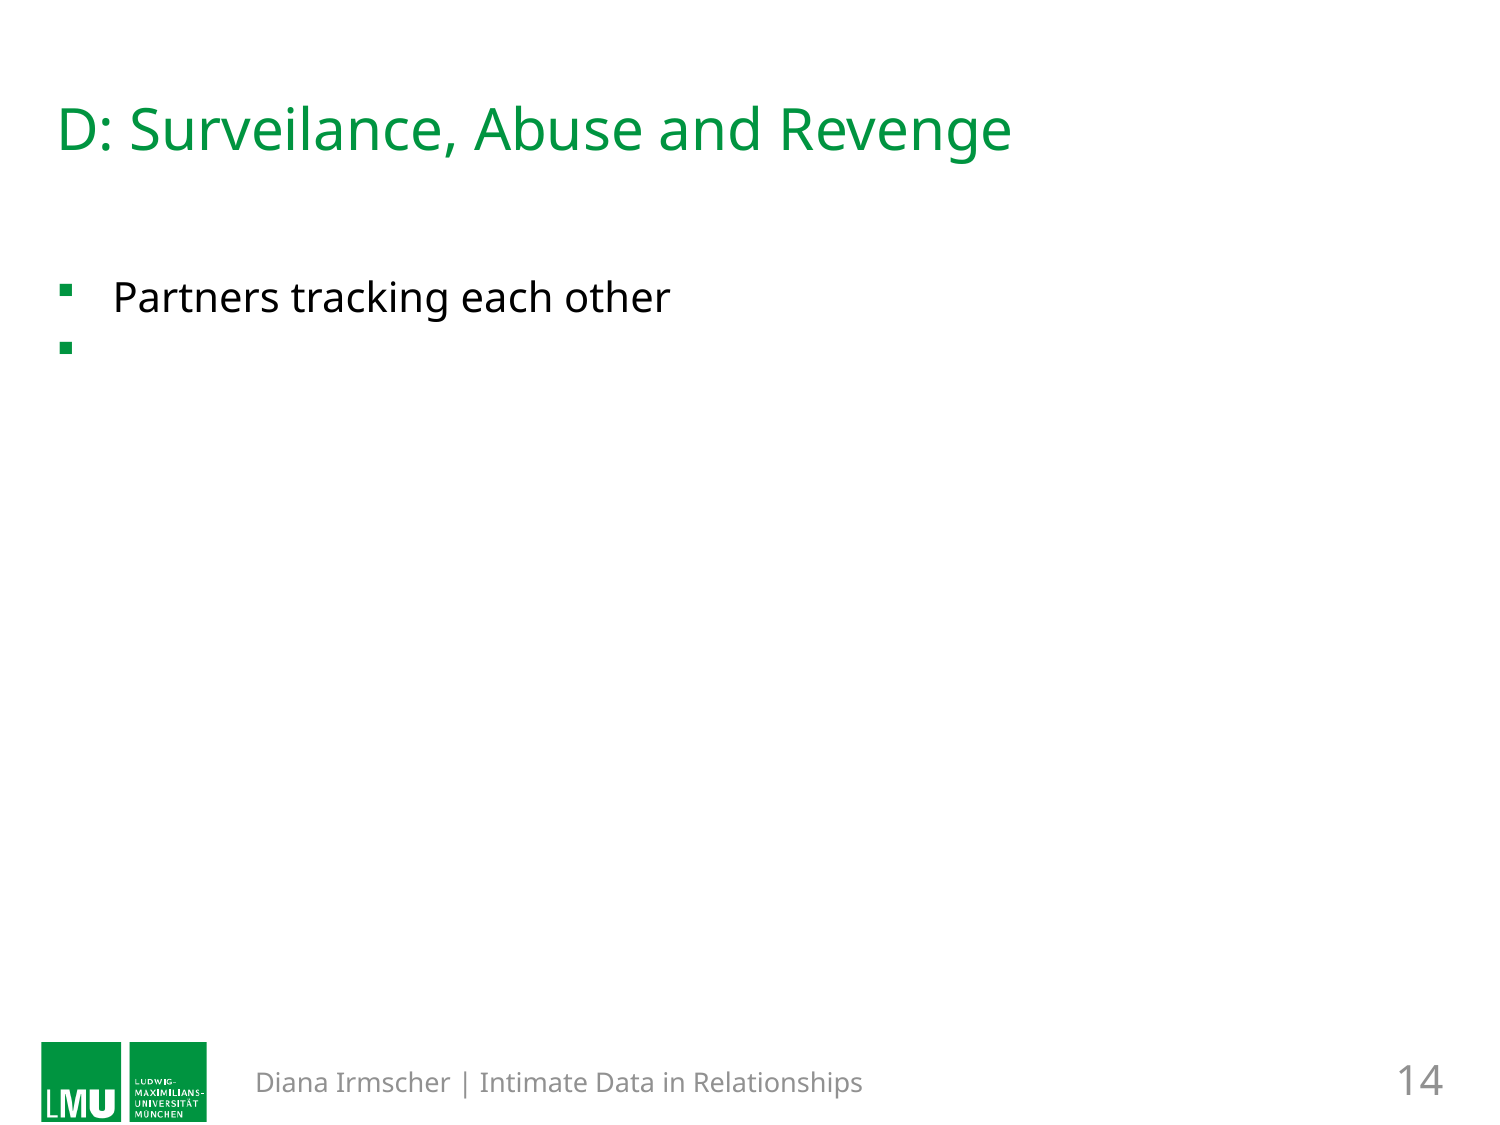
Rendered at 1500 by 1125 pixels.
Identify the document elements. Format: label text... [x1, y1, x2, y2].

footer Diana Irmscher | Intimate Data in Relationships [240, 1046, 963, 1117]
list Partners tracking each other [41, 263, 1459, 1007]
title D: Surveilance, Abuse and Revenge [41, 37, 1459, 217]
slide_number <Foliennummer> [1014, 1046, 1459, 1117]
